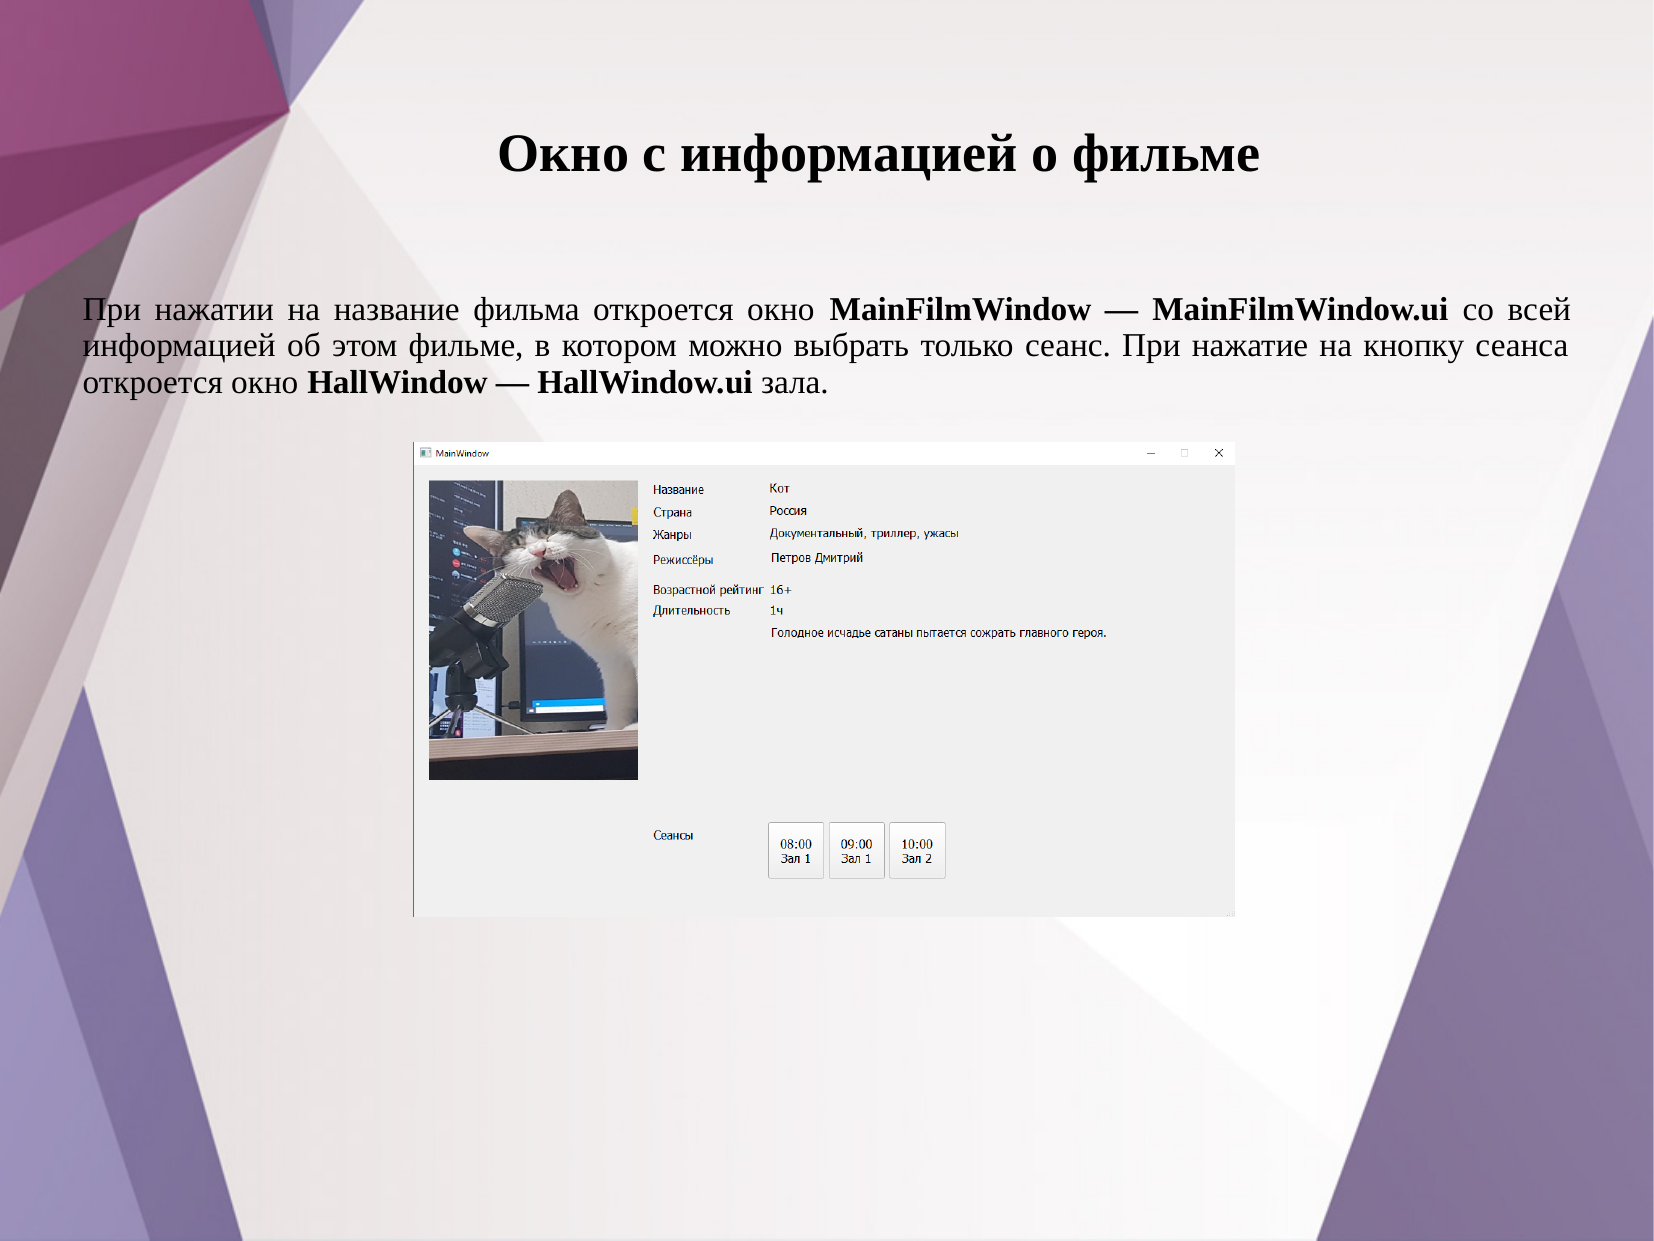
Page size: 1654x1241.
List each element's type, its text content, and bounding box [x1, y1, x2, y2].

list При нажатии на название фильма откроется окно MainFilmWindow — MainFilmWindow.ui со всей информацией об этом фильме, в котором можно выбрать только сеанс. При нажатие на кнопку сеанса откроется окно HallWindow — HallWindow.ui зала. [82, 290, 1571, 1010]
picture [0, 0, 1654, 1241]
title Окно с информацией о фильме [82, 49, 1571, 257]
